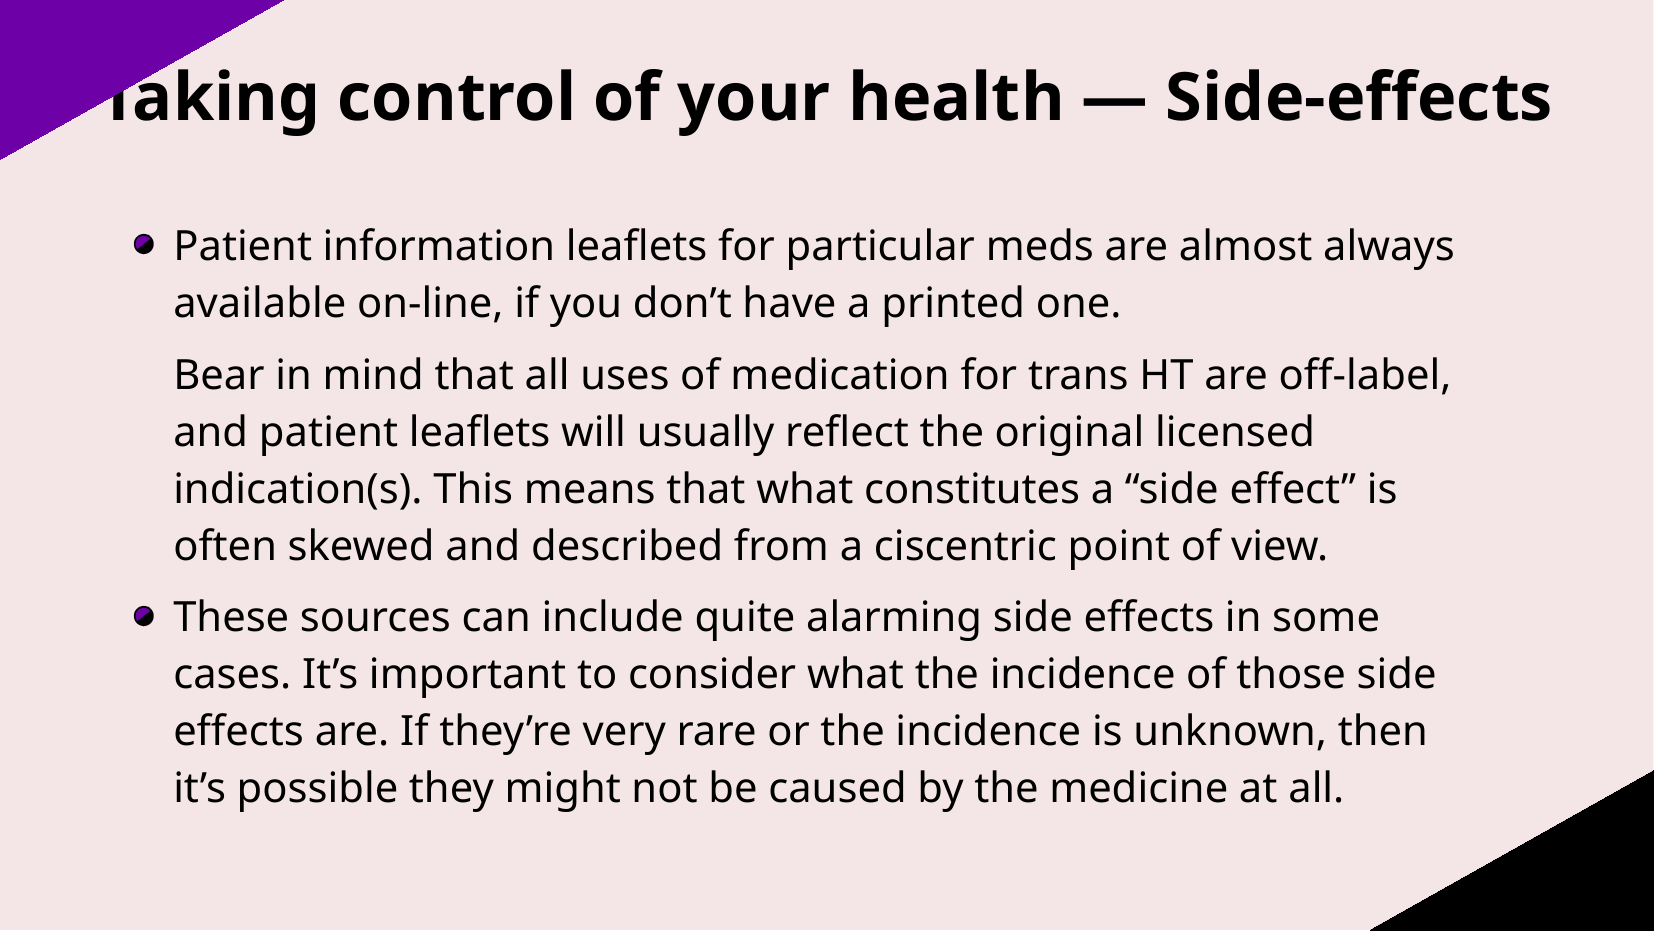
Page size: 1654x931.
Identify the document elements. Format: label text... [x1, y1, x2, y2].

title Taking control of your health — Side-effects [82, 35, 1571, 154]
subtitle Patient information leaflets for particular meds are almost always available on-line, if you don’t have a printed one. Bear in mind that all uses of medication for trans HT are off-label, and patient leaflets will usually reflect the original licensed indication(s). This means that what constitutes a “side effect” is often skewed and described from a ciscentric point of view. These sources can include quite alarming side effects in some cases. It’s important to consider what the incidence of those side effects are. If they’re very rare or the incidence is unknown, then it’s possible they might not be caused by the medicine at all. [132, 141, 1487, 890]
text_box [0, 0, 284, 160]
text_box [1370, 770, 1654, 931]
